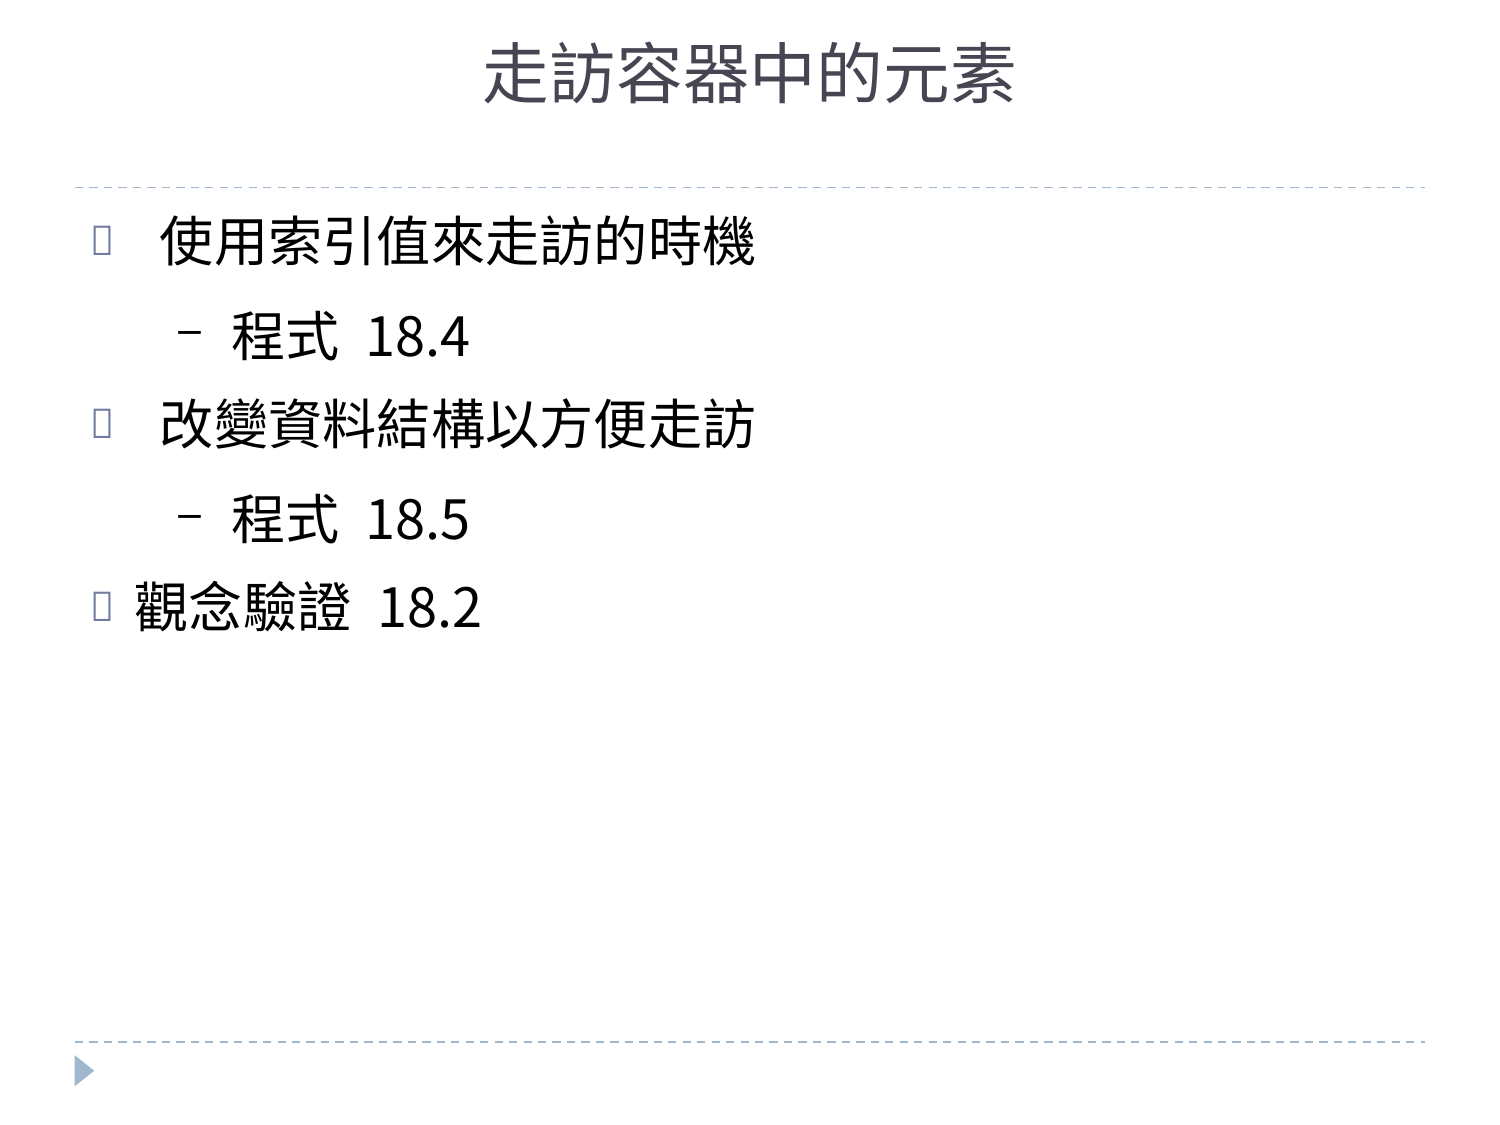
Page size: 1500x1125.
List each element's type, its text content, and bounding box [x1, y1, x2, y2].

title 走訪容器中的元素 [75, 24, 1425, 188]
list 使用索引值來走訪的時機 程式 18.4 改變資料結構以方便走訪 程式 18.5 觀念驗證 18.2 [75, 200, 1425, 1010]
